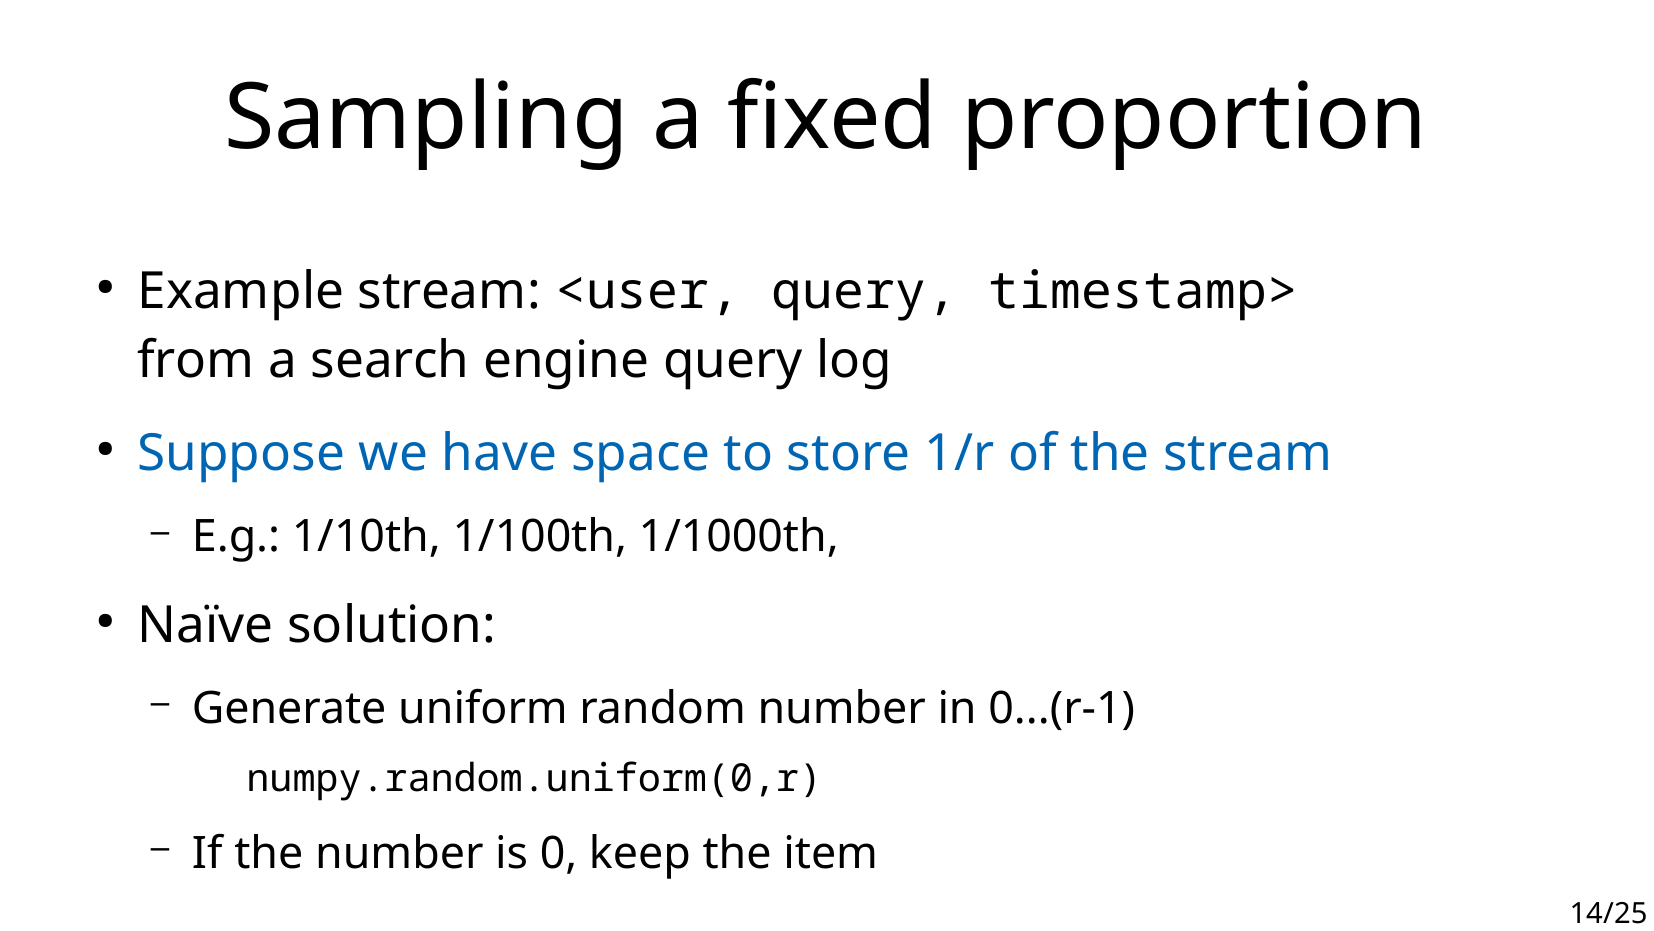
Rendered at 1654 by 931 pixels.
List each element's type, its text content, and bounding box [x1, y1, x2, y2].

list Example stream: <user, query, timestamp> from a search engine query log Suppose we have space to store 1/r of the stream E.g.: 1/10th, 1/100th, 1/1000th, Naïve solution: Generate uniform random number in 0...(r-1) numpy.random.uniform(0,r) If the number is 0, keep the item [82, 253, 1594, 885]
title Sampling a fixed proportion [82, 1, 1571, 226]
